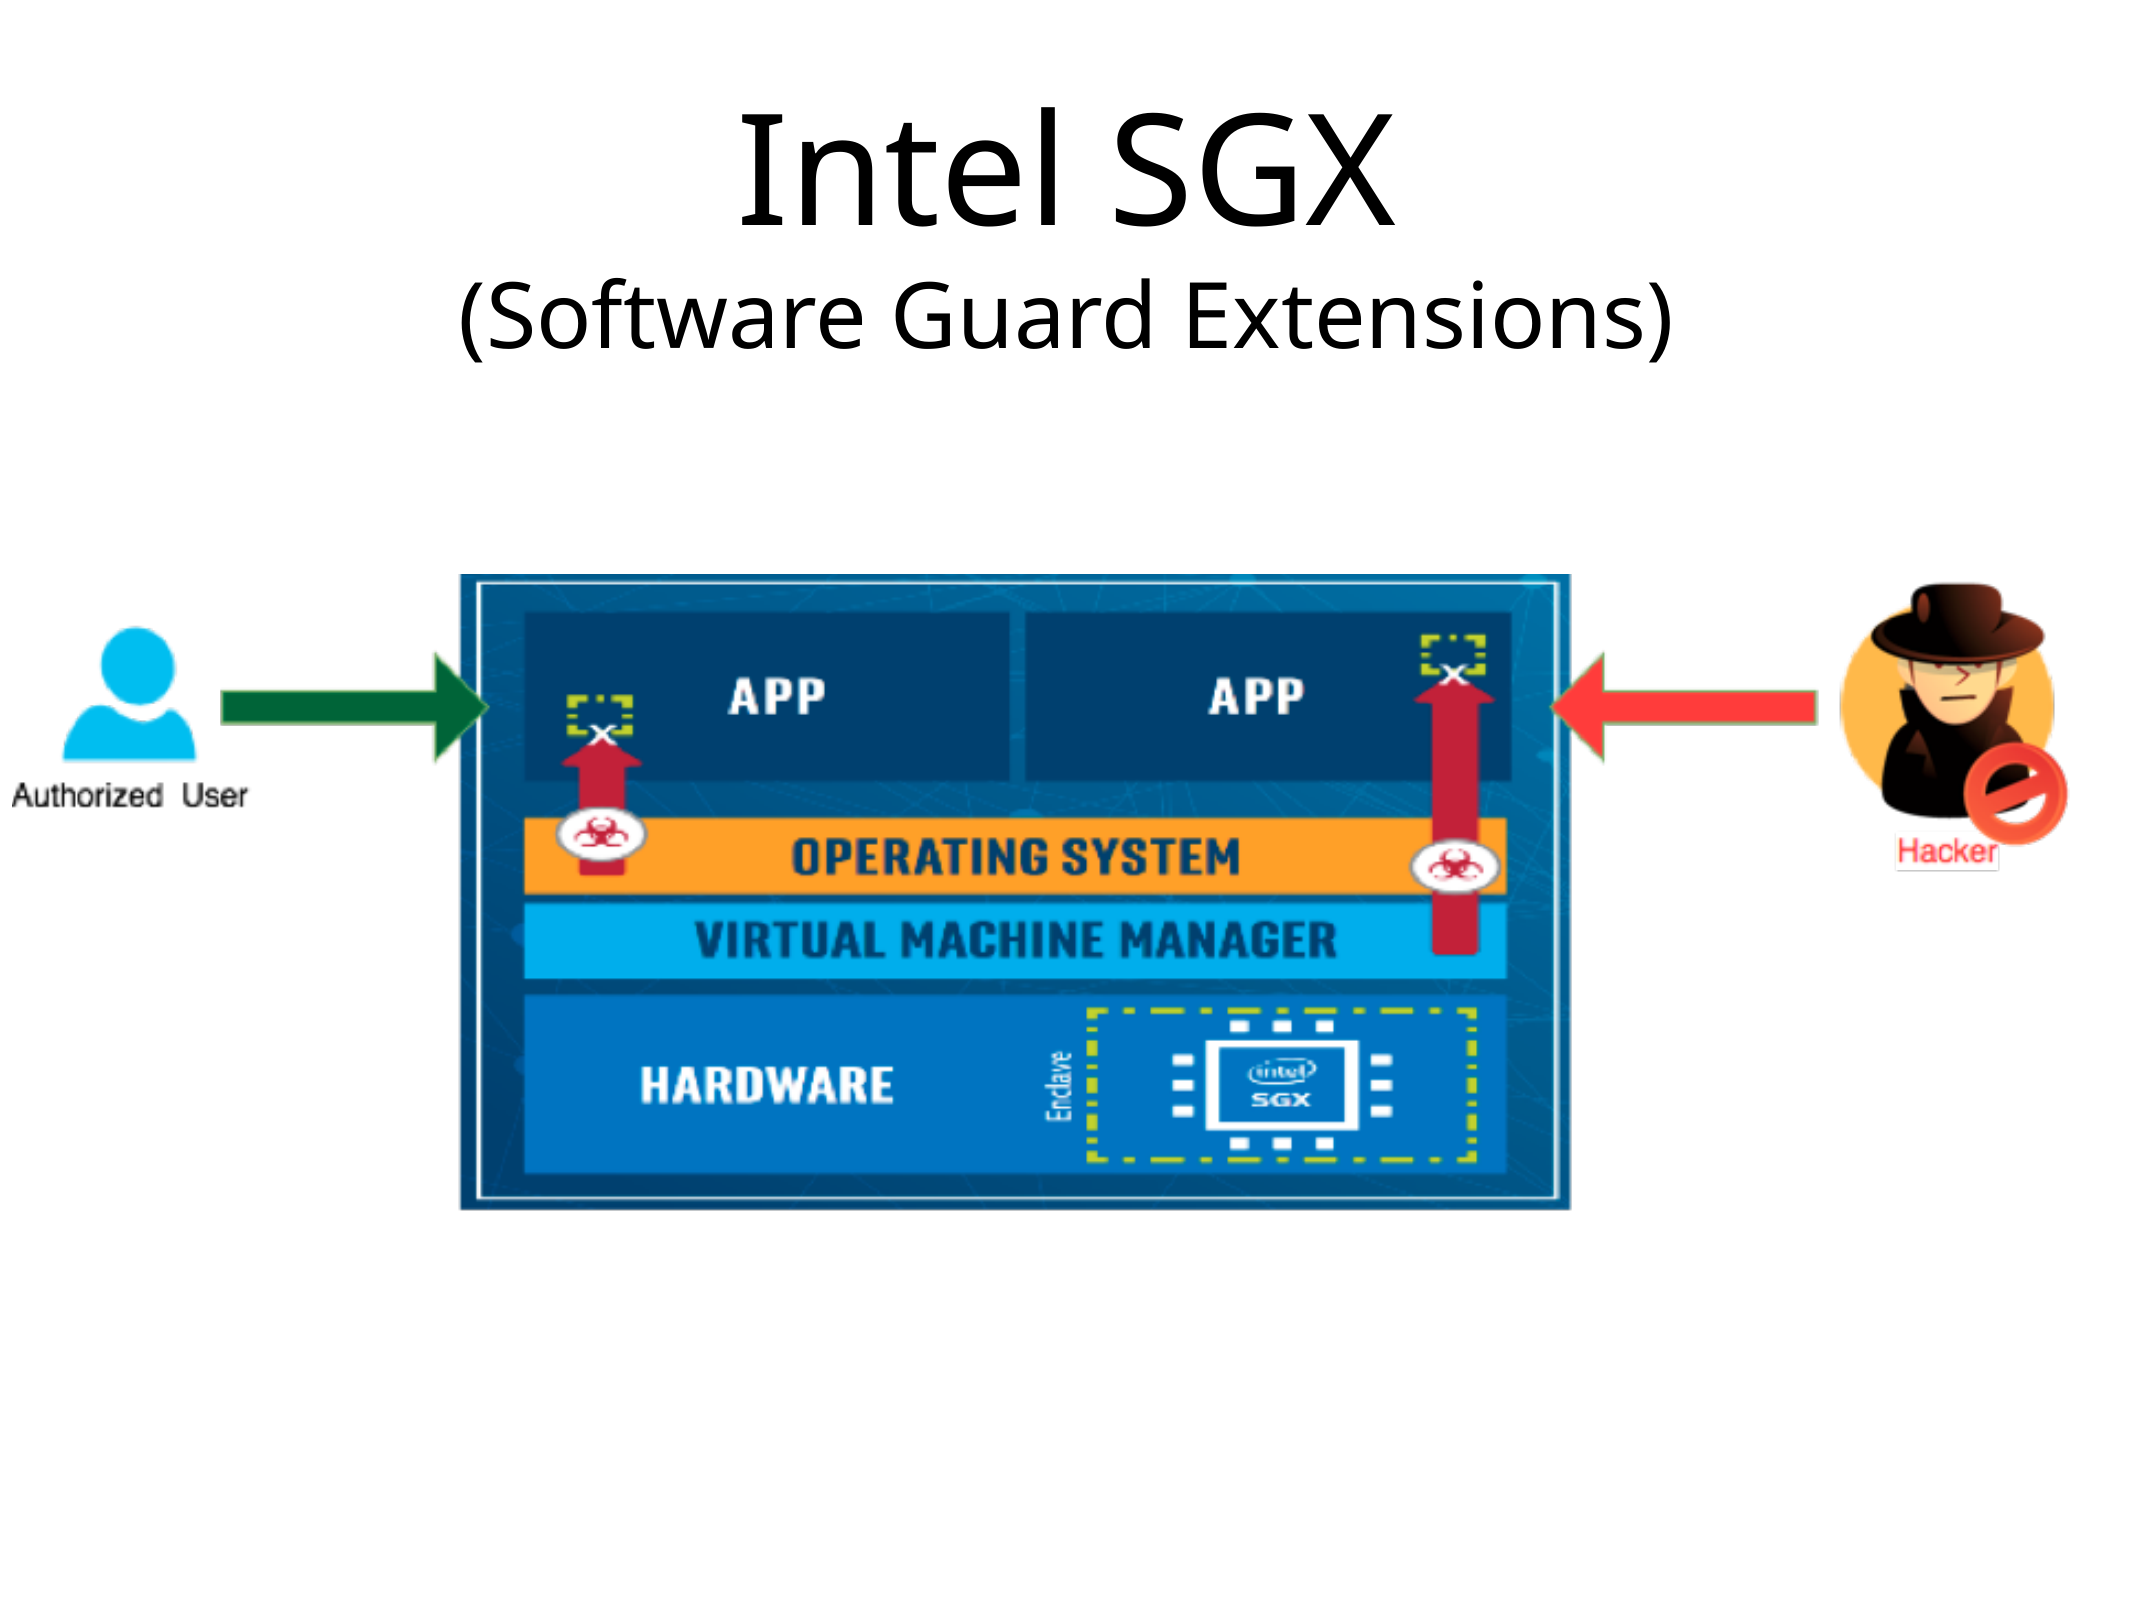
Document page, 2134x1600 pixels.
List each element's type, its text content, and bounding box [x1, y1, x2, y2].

title Intel SGX (Software Guard Extensions) [156, 41, 1978, 396]
picture [12, 574, 2103, 1216]
